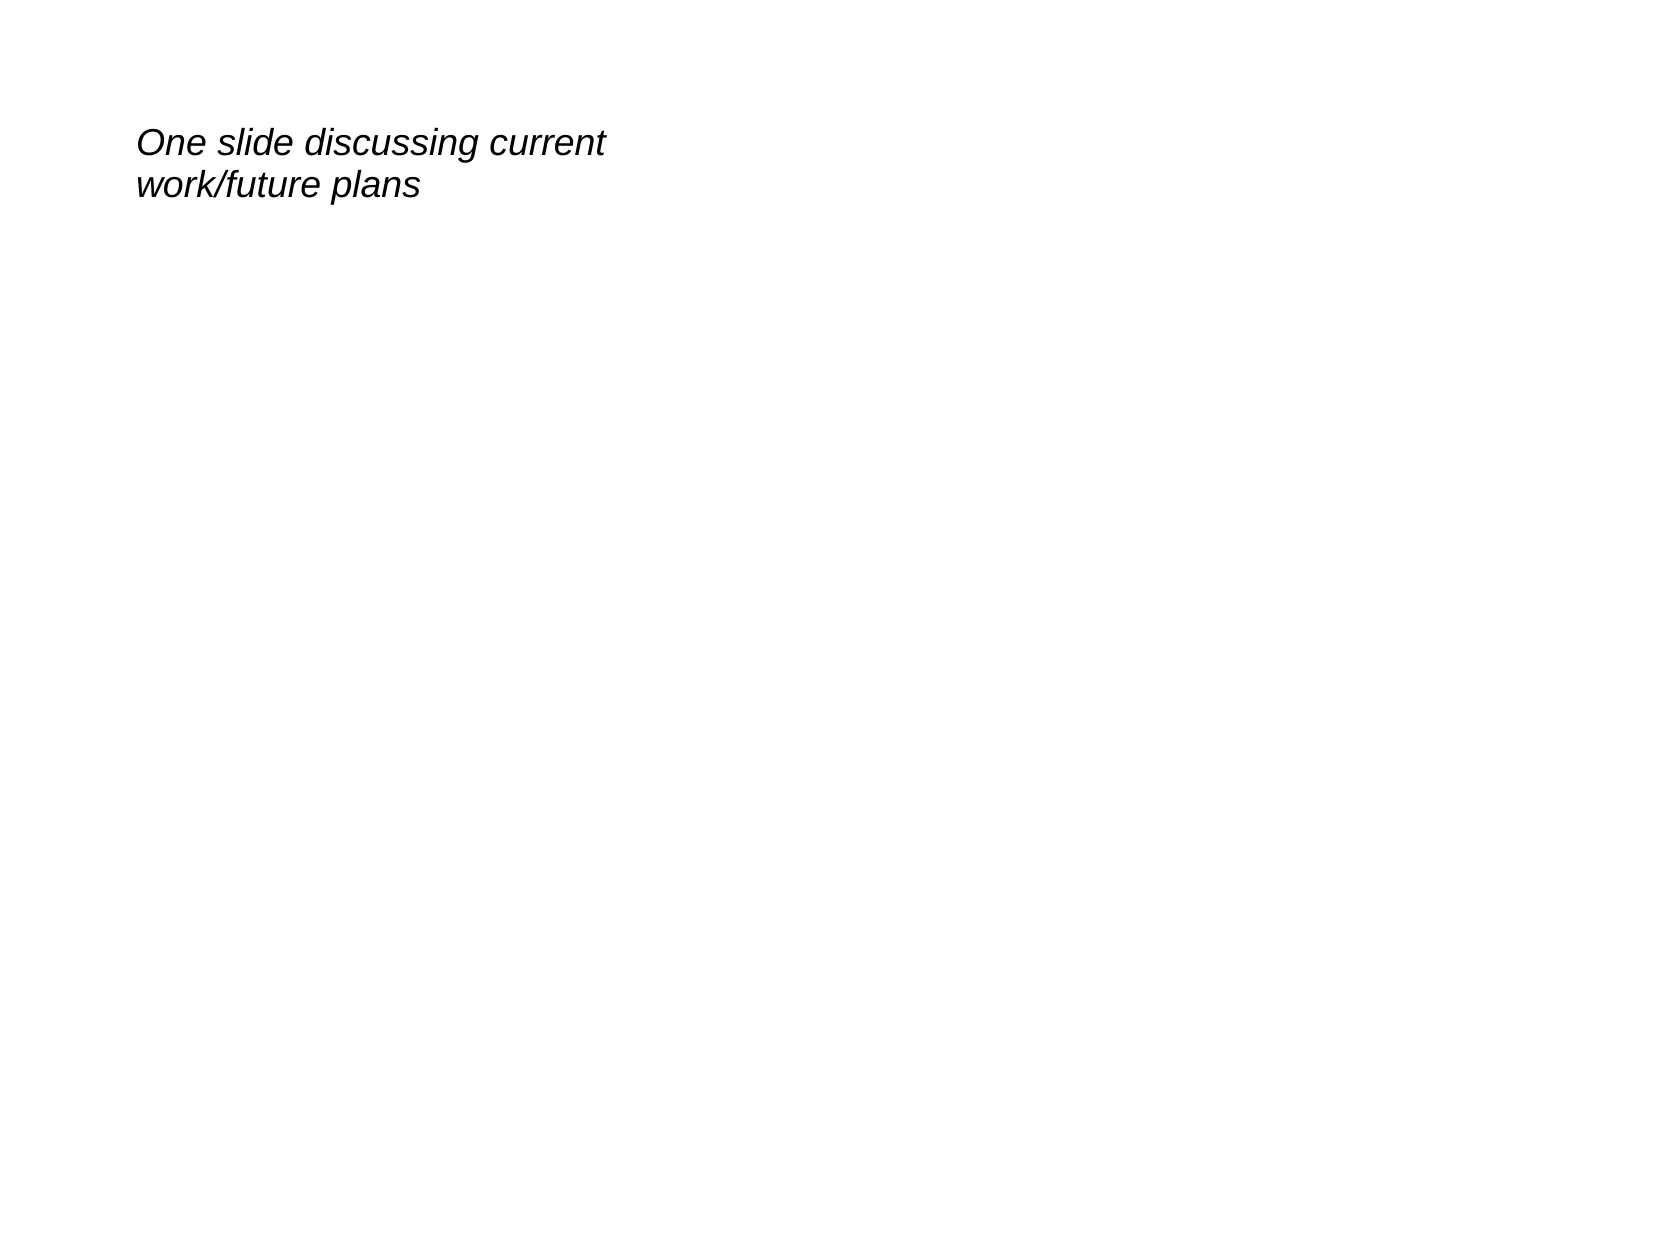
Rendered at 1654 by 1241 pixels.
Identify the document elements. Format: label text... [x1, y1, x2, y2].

text_box One slide discussing current work/future plans [121, 113, 756, 319]
